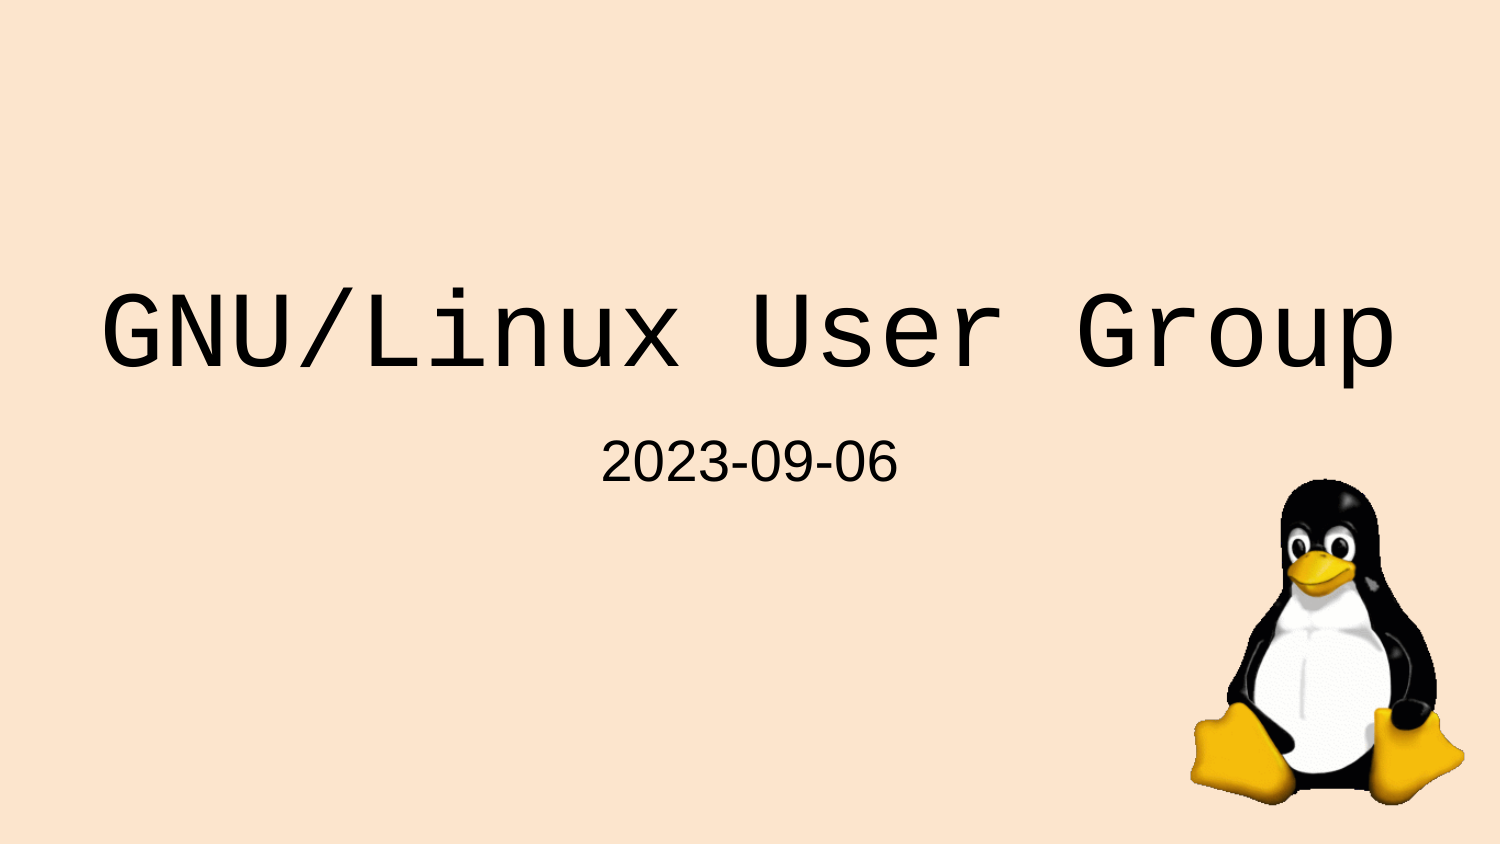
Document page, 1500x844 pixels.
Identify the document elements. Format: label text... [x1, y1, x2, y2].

subtitle 2023-09-06 [51, 413, 1449, 544]
picture [1182, 470, 1473, 814]
title GNU/Linux User Group [51, 244, 1449, 413]
